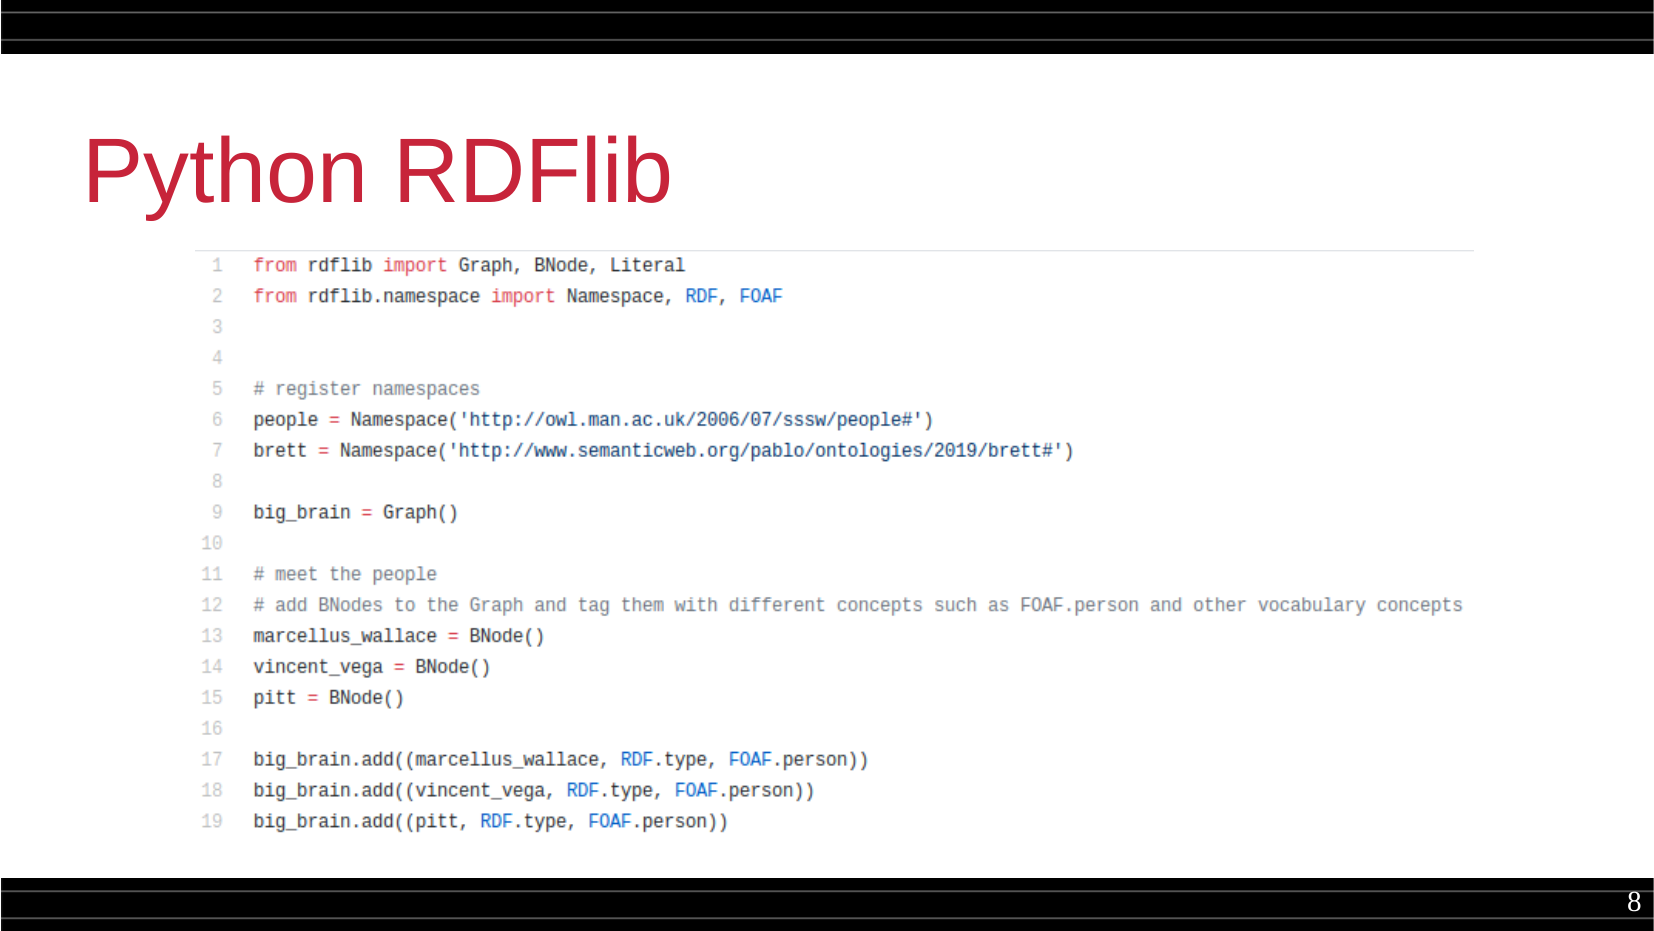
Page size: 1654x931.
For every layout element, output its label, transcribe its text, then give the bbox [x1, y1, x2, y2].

picture [1, 878, 1654, 931]
picture [195, 250, 1474, 841]
title Python RDFlib [82, 92, 1571, 249]
picture [1, 0, 1654, 54]
